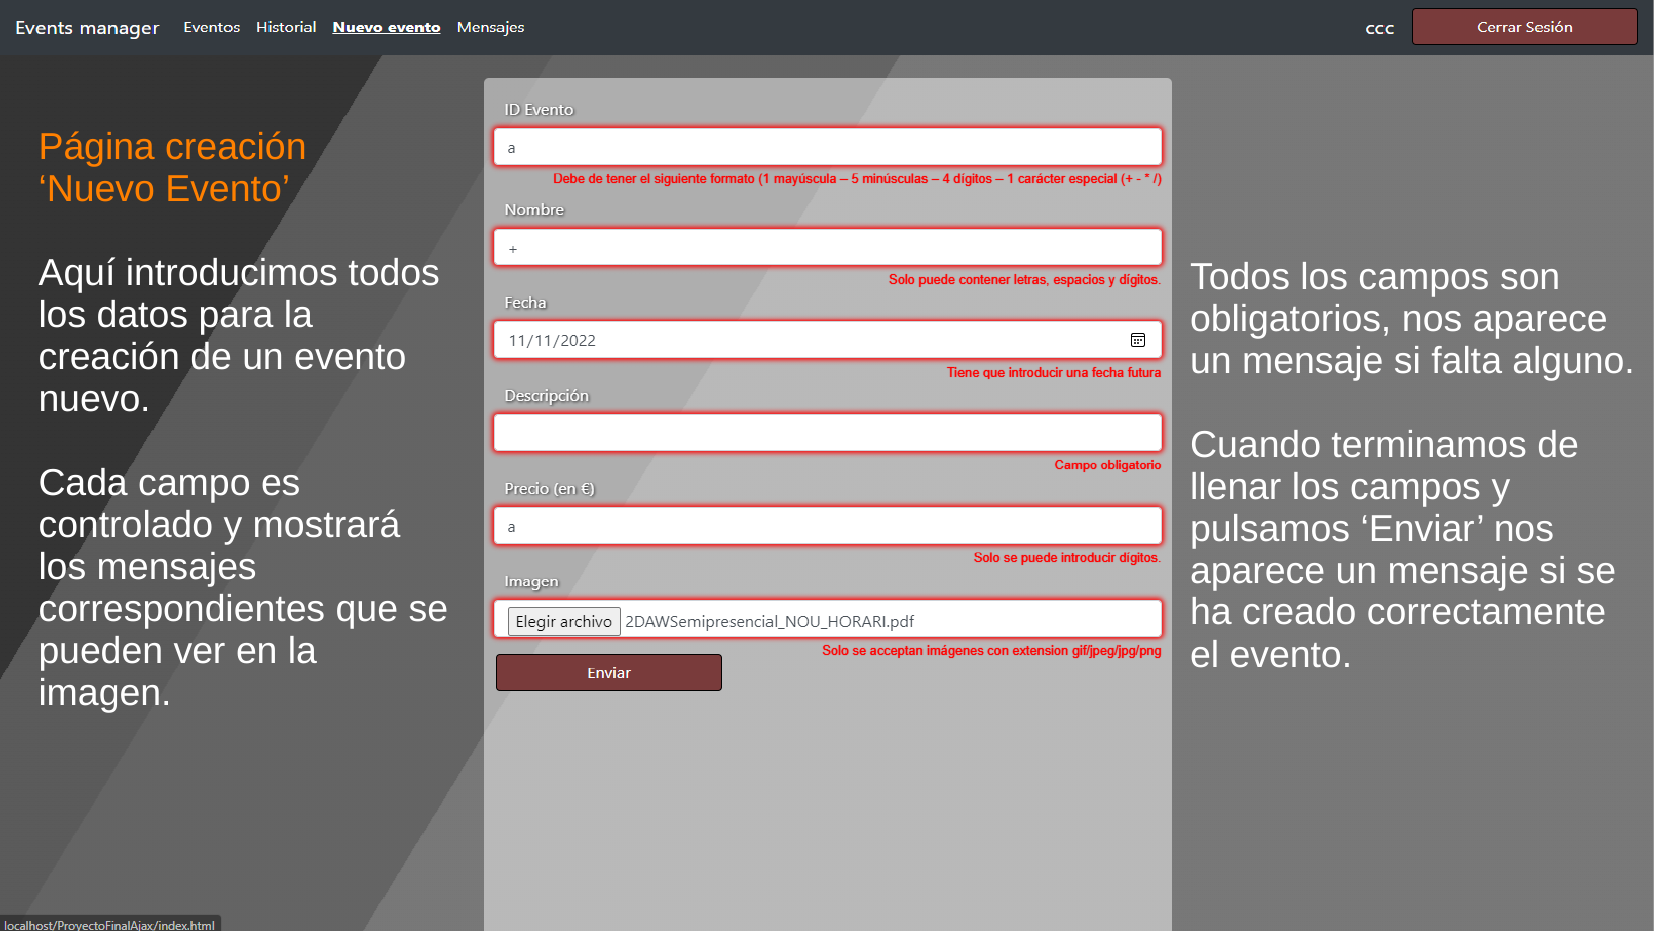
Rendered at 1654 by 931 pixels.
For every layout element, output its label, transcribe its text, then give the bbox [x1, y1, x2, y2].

text_box Todos los campos son obligatorios, nos aparece un mensaje si falta alguno. Cuando terminamos de llenar los campos y pulsamos ‘Enviar’ nos aparece un mensaje si se ha creado correctamente el evento. [1175, 247, 1654, 683]
picture [0, 0, 1654, 931]
text_box Página creación ‘Nuevo Evento’ Aquí introducimos todos los datos para la creación de un evento nuevo. Cada campo es controlado y mostrará los mensajes correspondientes que se pueden ver en la imagen. [23, 118, 473, 805]
